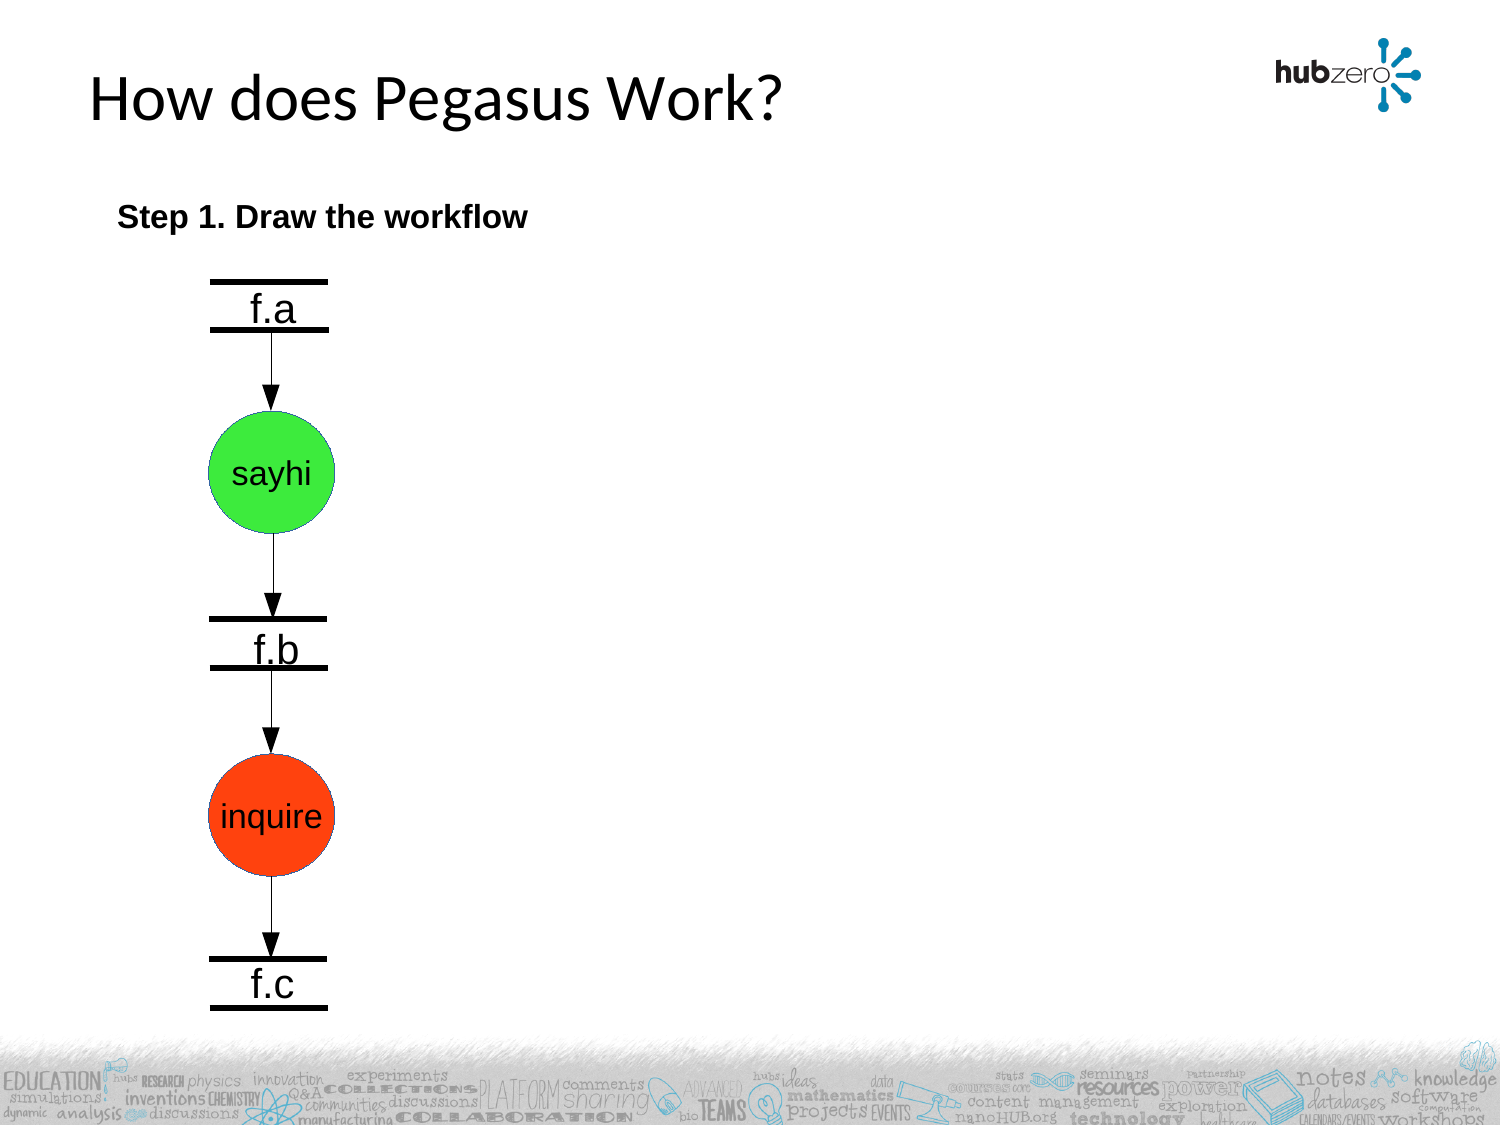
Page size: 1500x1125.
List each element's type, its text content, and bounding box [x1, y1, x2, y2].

text_box f.c [235, 1011, 322, 1015]
text_box f.a [235, 333, 271, 339]
text_box f.b [238, 622, 315, 665]
title How does Pegasus Work? [75, 44, 1425, 144]
text_box Step 1. Draw the workflow [102, 187, 691, 251]
text_box f.a [235, 274, 312, 279]
text_box f.b [272, 671, 315, 680]
text_box inquire [208, 753, 335, 877]
picture [1272, 35, 1424, 44]
text_box f.b [238, 671, 271, 680]
text_box f.c [235, 962, 322, 1005]
text_box f.a [272, 333, 312, 339]
text_box sayhi [208, 411, 335, 534]
text_box f.c [273, 949, 322, 956]
text_box f.c [235, 949, 269, 956]
text_box f.a [235, 285, 312, 327]
picture [0, 1034, 1500, 1125]
